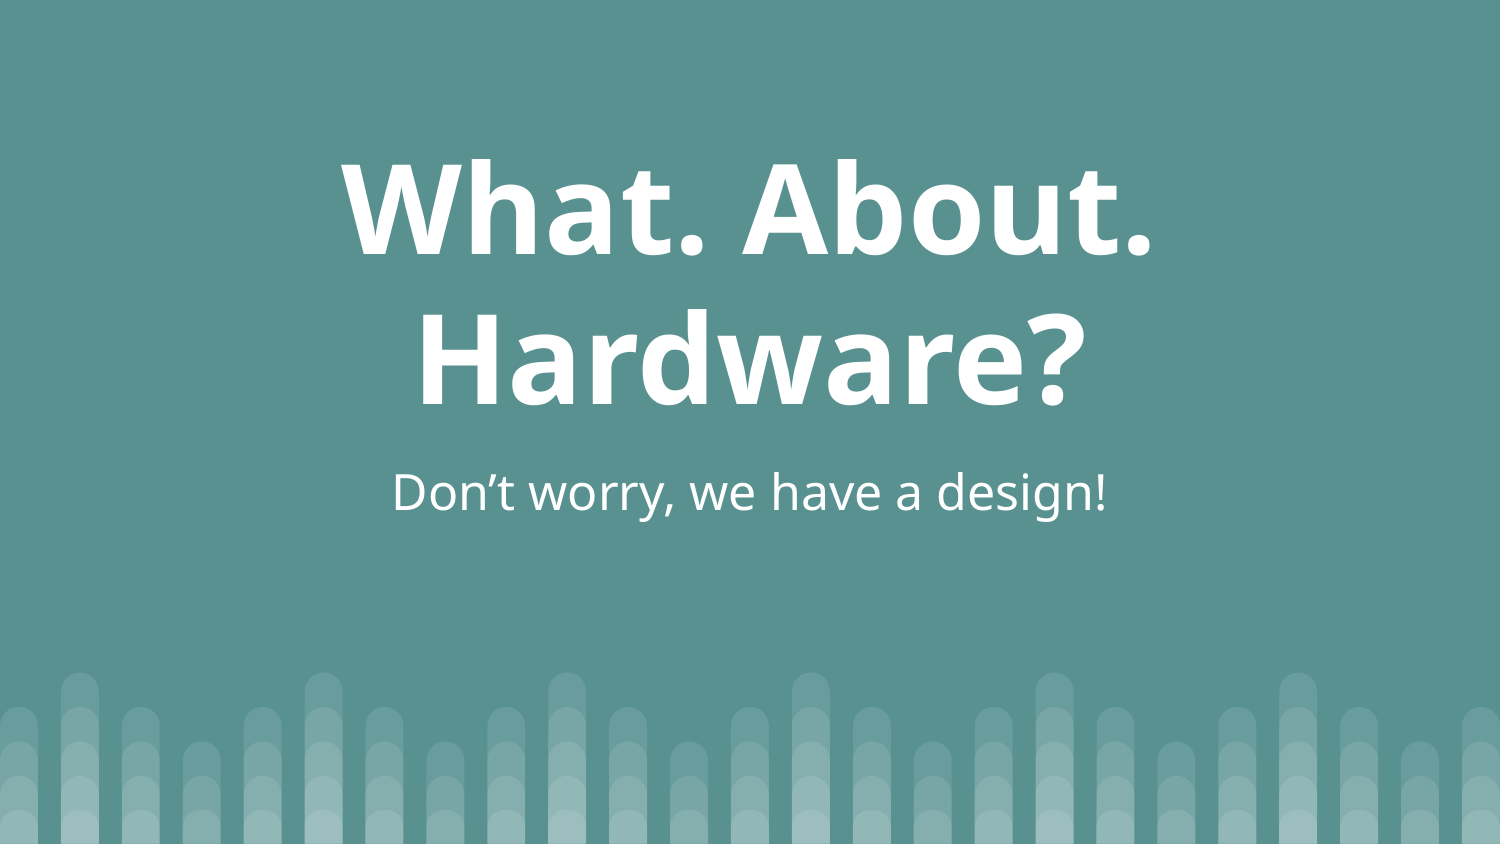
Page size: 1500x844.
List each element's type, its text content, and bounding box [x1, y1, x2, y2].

title What. About. Hardware? [227, 126, 1273, 433]
list Don’t worry, we have a design! [227, 444, 1273, 628]
